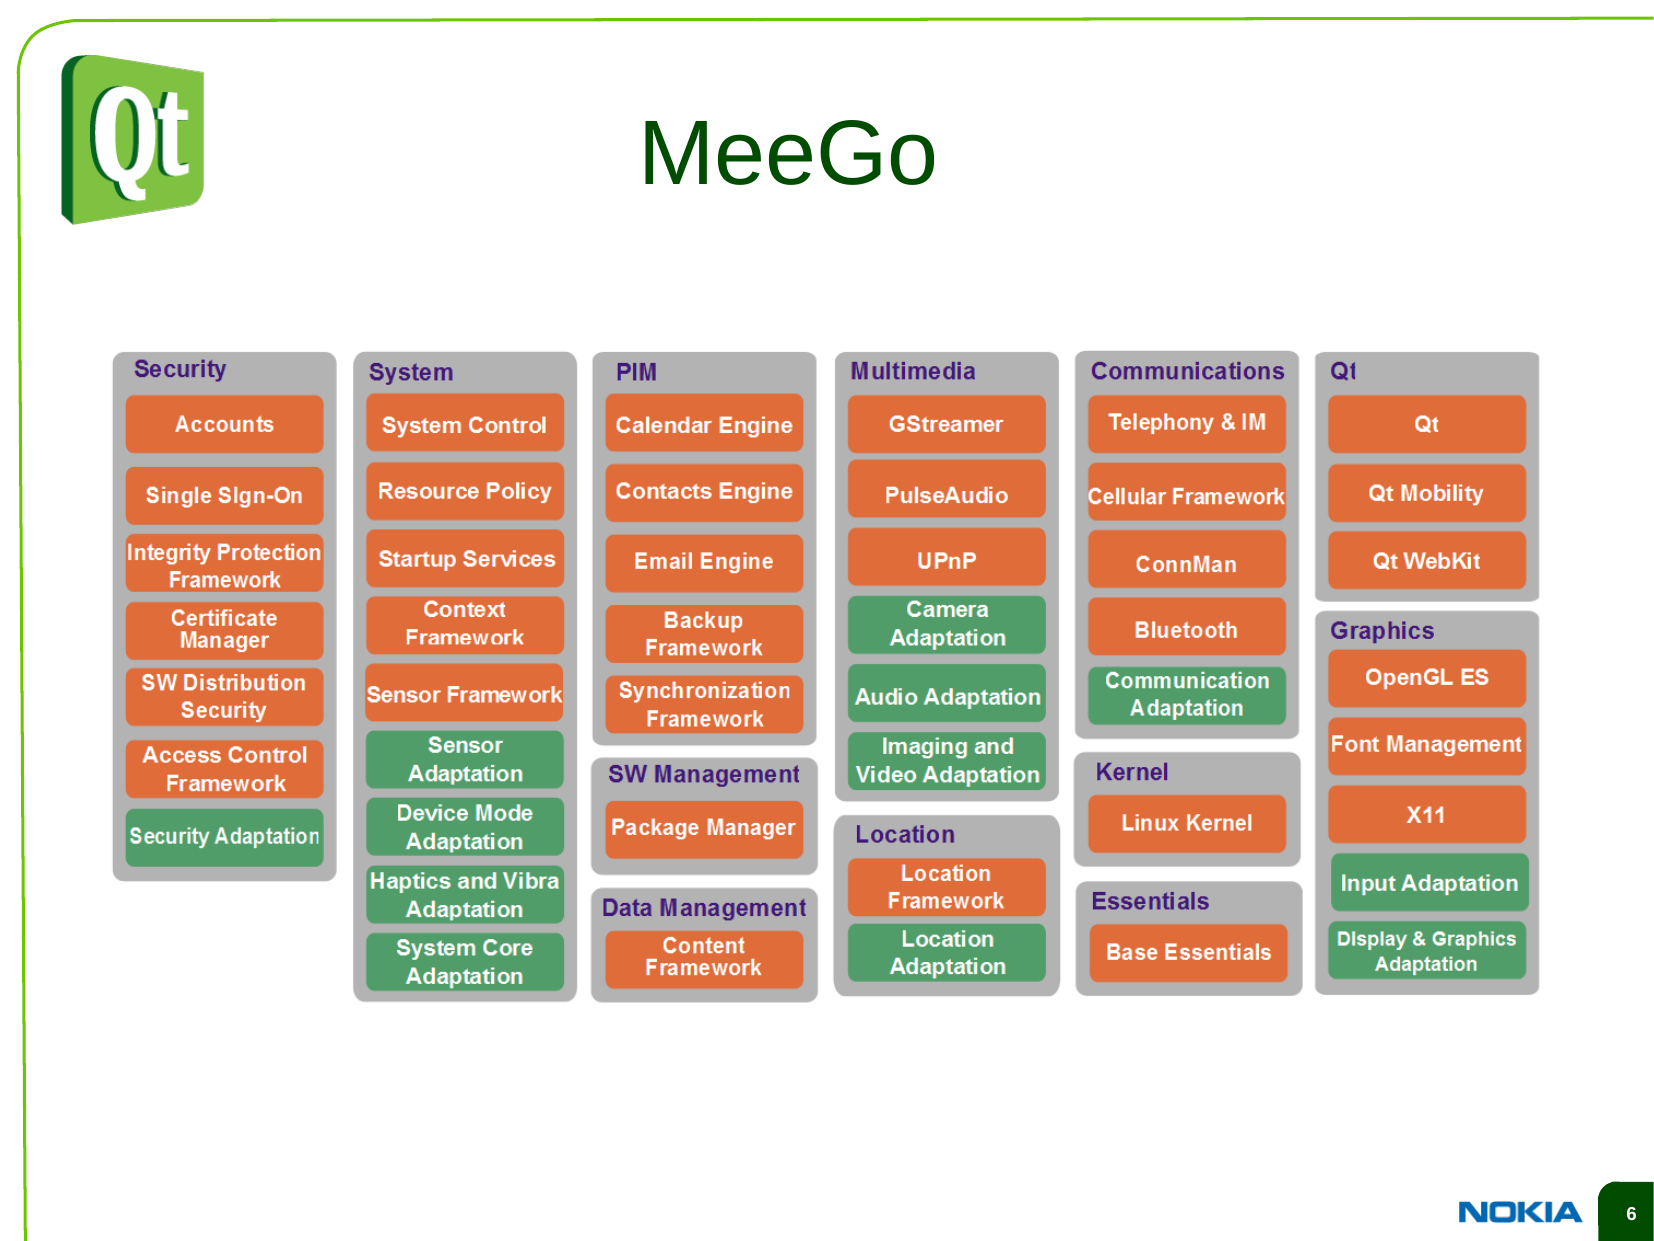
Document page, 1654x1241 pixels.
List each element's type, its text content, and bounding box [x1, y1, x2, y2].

picture [61, 55, 204, 225]
picture [90, 329, 1565, 1145]
picture [1459, 1201, 1583, 1223]
title MeeGo [251, 56, 1327, 250]
